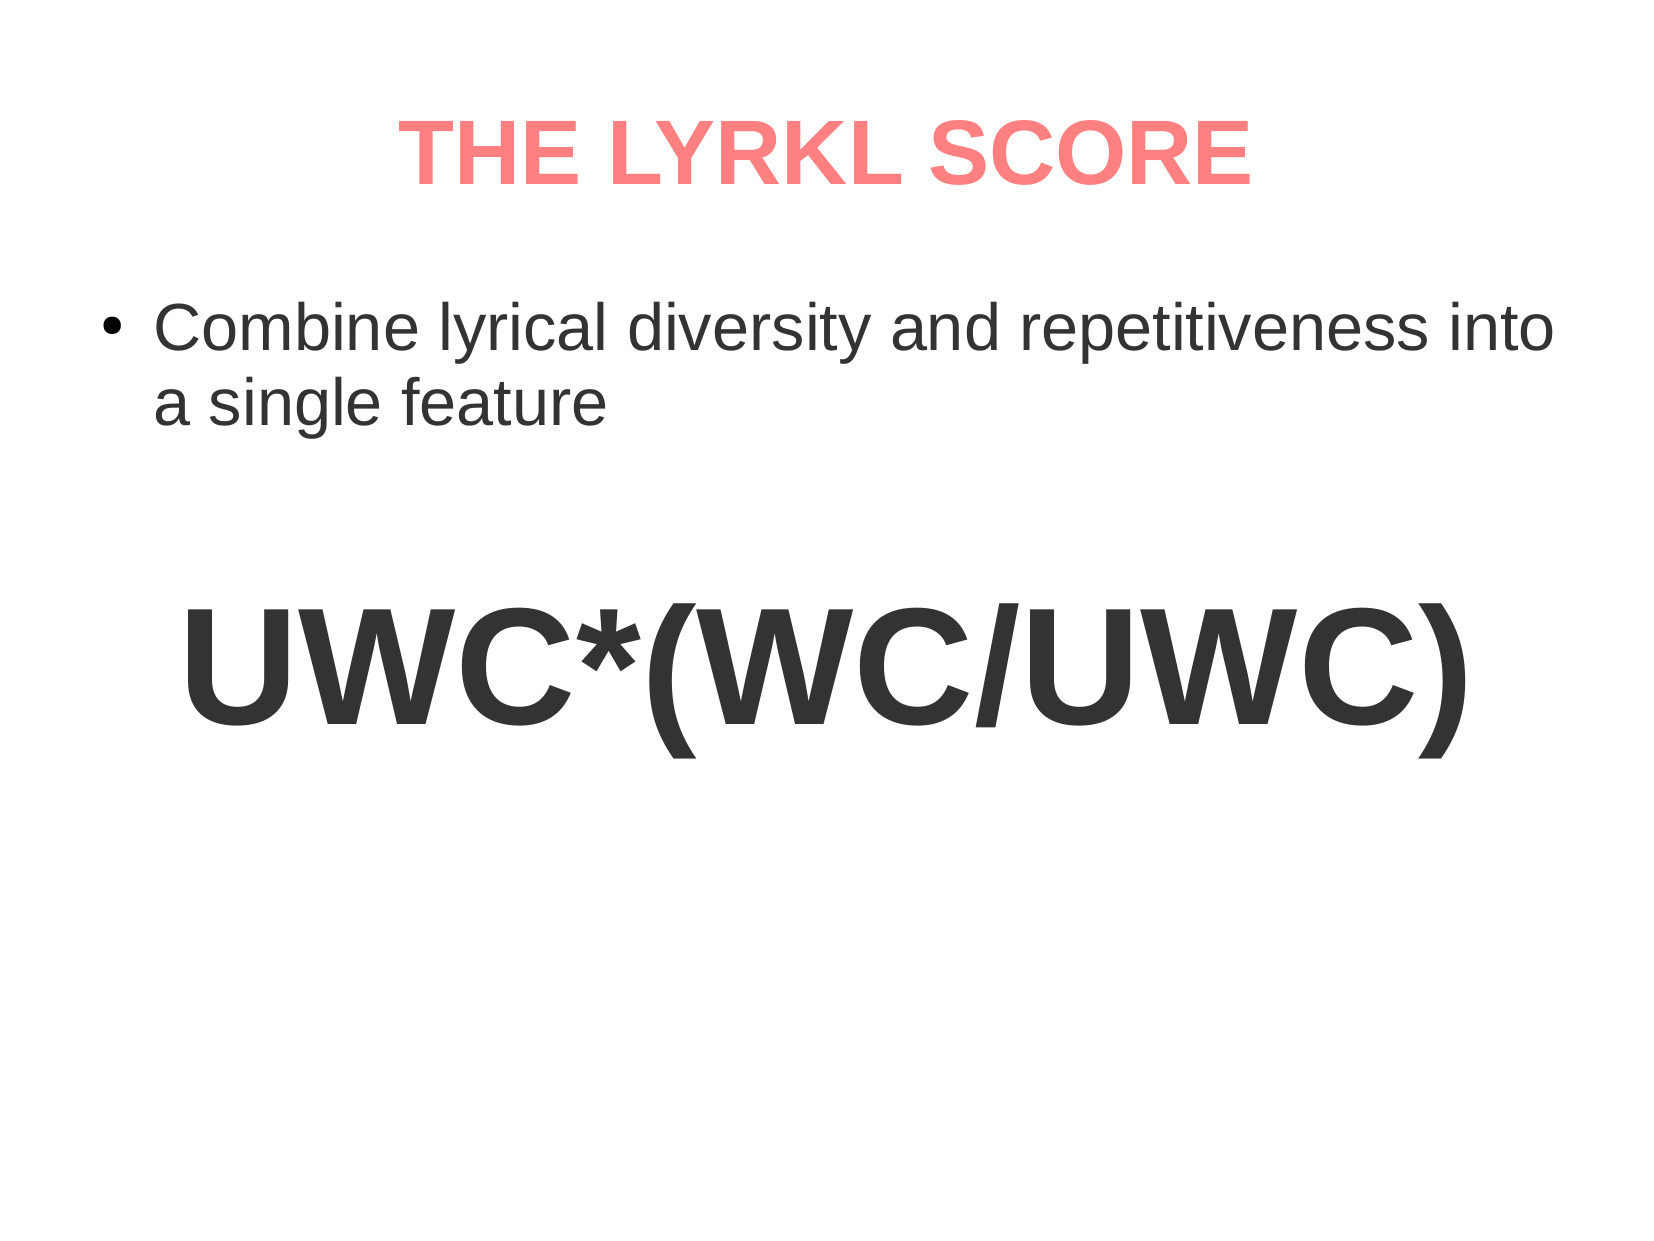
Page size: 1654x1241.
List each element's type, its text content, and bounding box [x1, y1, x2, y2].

list Combine lyrical diversity and repetitiveness into a single feature UWC*(WC/UWC) [82, 290, 1571, 1010]
title THE LYRKL SCORE [82, 49, 1571, 257]
